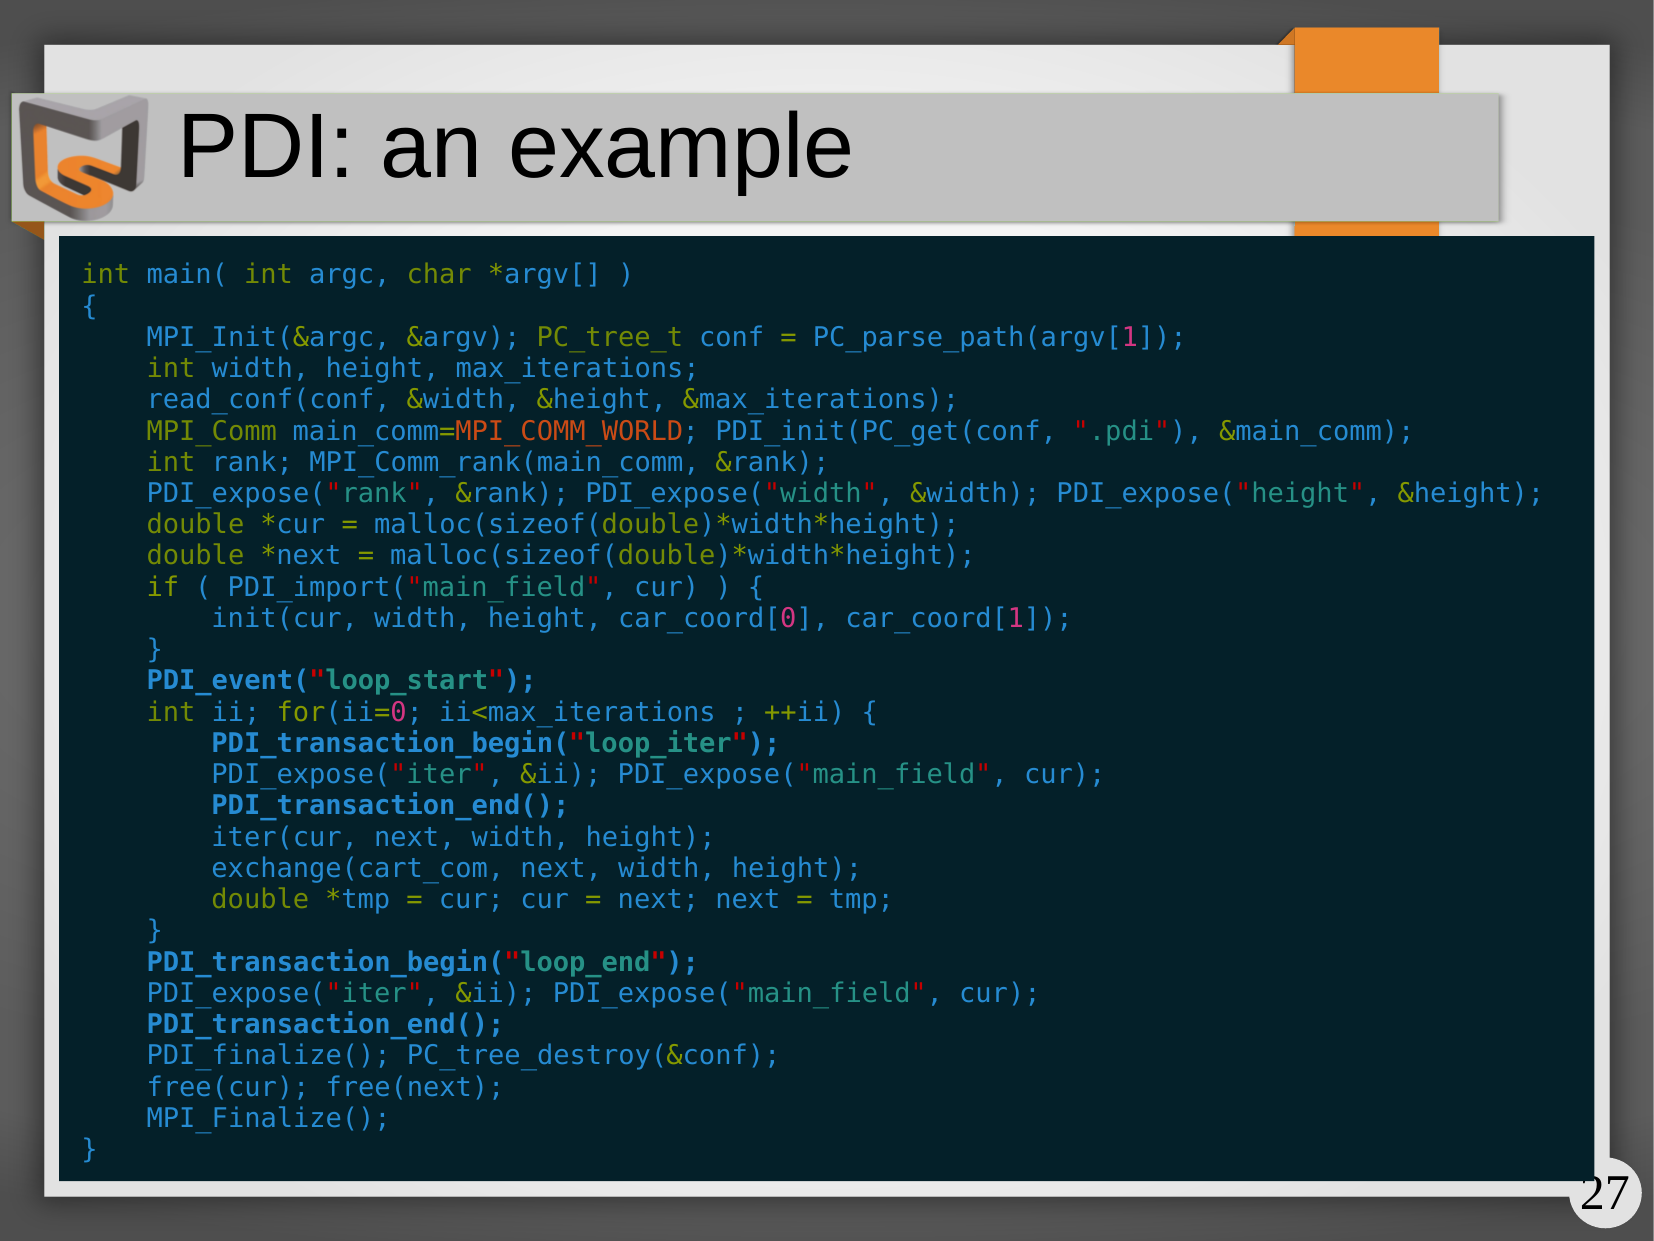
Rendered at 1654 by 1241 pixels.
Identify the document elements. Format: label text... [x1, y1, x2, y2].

picture [0, 0, 1654, 1241]
text_box int main( int argc, char *argv[] ) { MPI_Init(&argc, &argv); PC_tree_t conf = PC_parse_path(argv[1]); int width, height, max_iterations; read_conf(conf, &width, &height, &max_iterations); MPI_Comm main_comm=MPI_COMM_WORLD; PDI_init(PC_get(conf, ".pdi"), &main_comm); int rank; MPI_Comm_rank(main_comm, &rank); PDI_expose("rank", &rank); PDI_expose("width", &width); PDI_expose("height", &height); double *cur = malloc(sizeof(double)*width*height); double *next = malloc(sizeof(double)*width*height); if ( PDI_import("main_field", cur) ) { init(cur, width, height, car_coord[0], car_coord[1]); } PDI_event("loop_start"); int ii; for(ii=0; ii<max_iterations ; ++ii) { PDI_transaction_begin("loop_iter"); PDI_expose("iter", &ii); PDI_expose("main_field", cur); PDI_transaction_end(); iter(cur, next, width, height); exchange(cart_com, next, width, height); double *tmp = cur; cur = next; next = tmp; } PDI_transaction_begin("loop_end"); PDI_expose("iter", &ii); PDI_expose("main_field", cur); PDI_transaction_end(); PDI_finalize(); PC_tree_destroy(&conf); free(cur); free(next); MPI_Finalize(); } [59, 236, 1595, 1182]
title PDI: an example [177, 94, 1477, 213]
